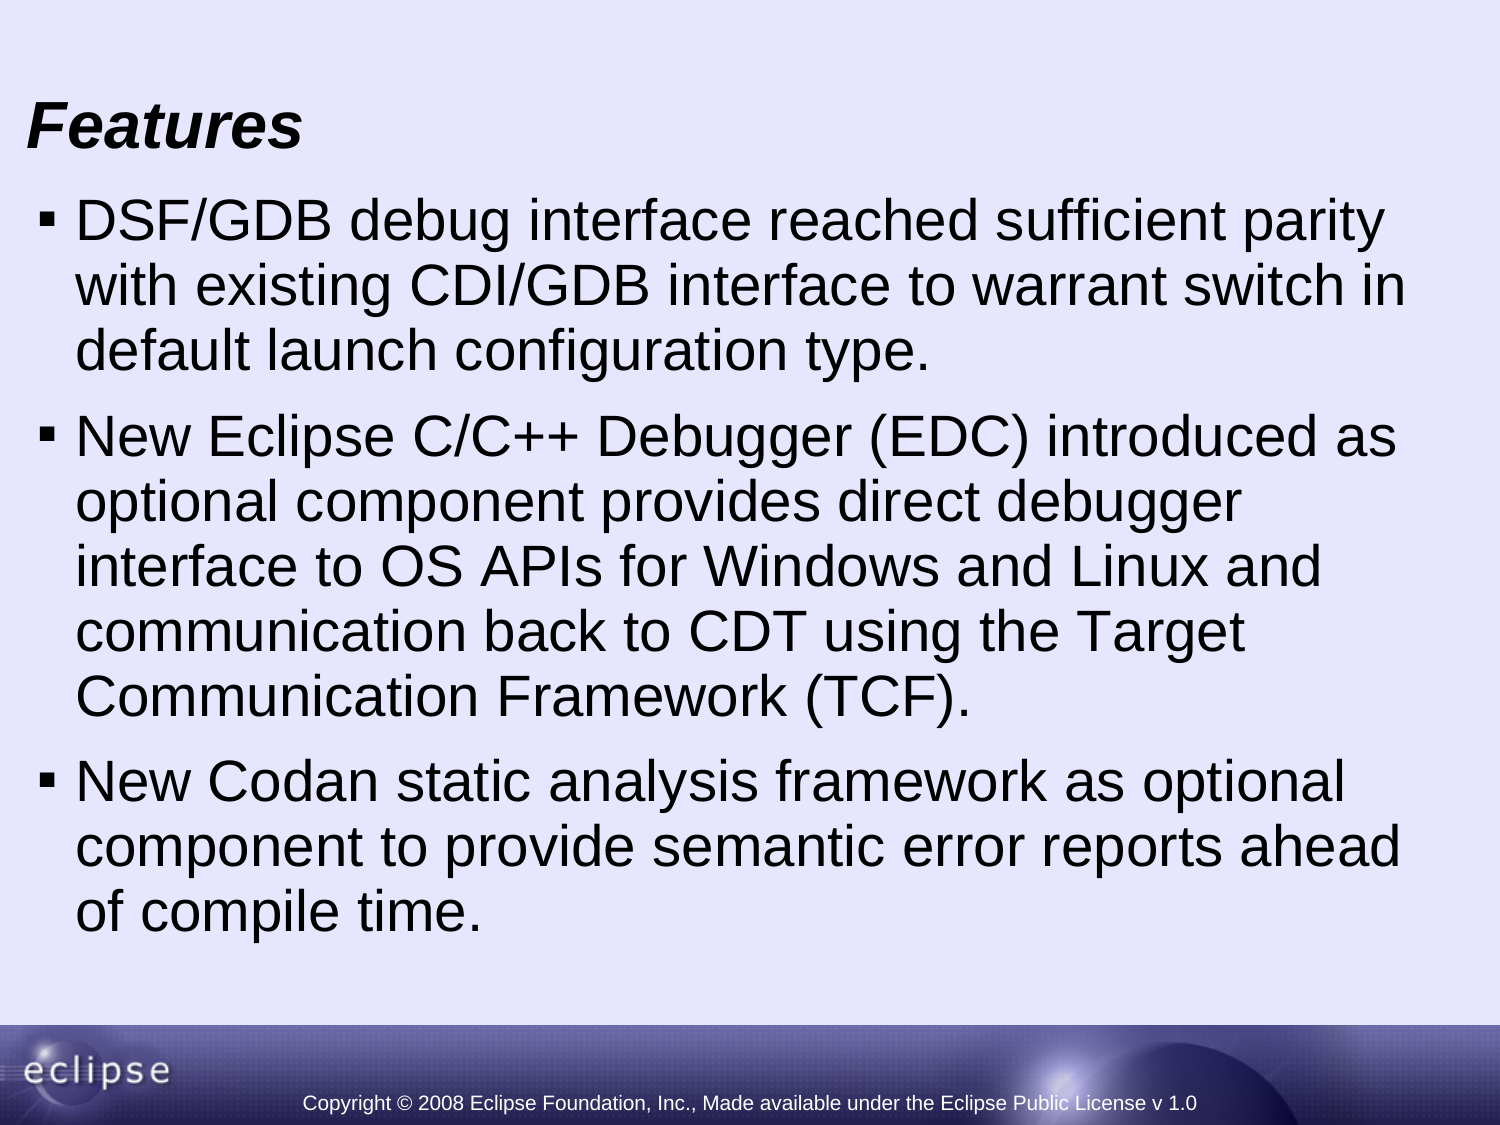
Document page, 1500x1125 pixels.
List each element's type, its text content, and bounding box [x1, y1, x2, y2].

title Features [26, 84, 1474, 172]
picture [0, 1025, 1500, 1125]
list DSF/GDB debug interface reached sufficient parity with existing CDI/GDB interface to warrant switch in default launch configuration type. New Eclipse C/C++ Debugger (EDC) introduced as optional component provides direct debugger interface to OS APIs for Windows and Linux and communication back to CDT using the Target Communication Framework (TCF). New Codan static analysis framework as optional component to provide semantic error reports ahead of compile time. [37, 187, 1463, 1021]
